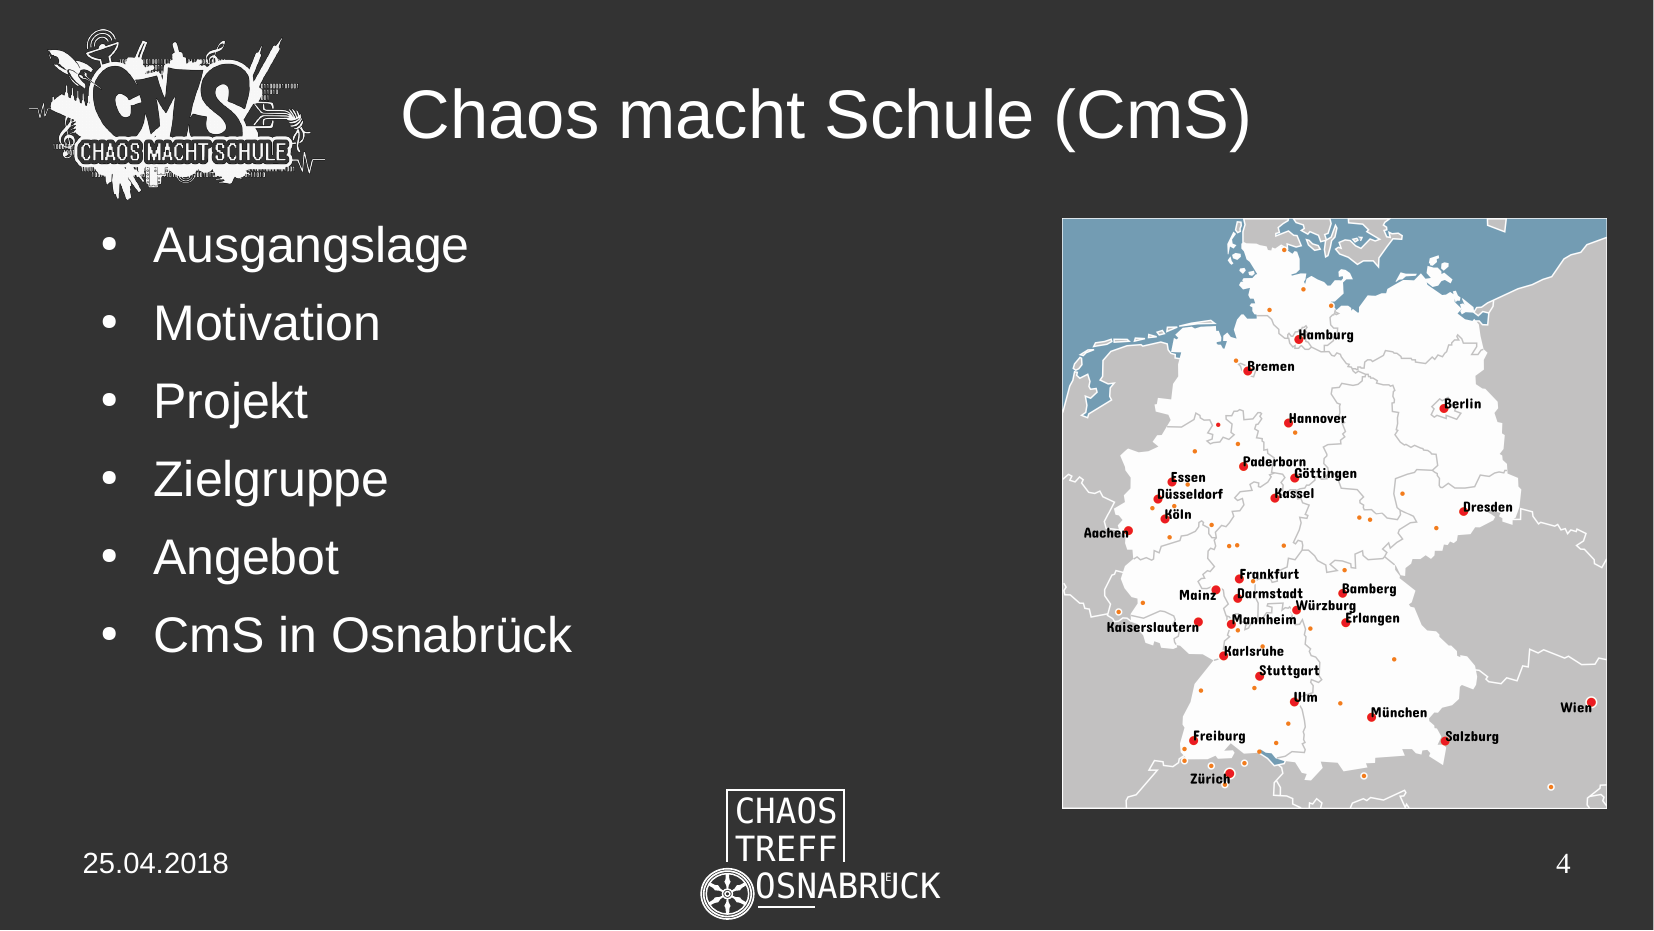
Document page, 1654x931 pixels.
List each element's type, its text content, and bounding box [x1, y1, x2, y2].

picture [1062, 218, 1607, 810]
picture [29, 29, 325, 200]
title Chaos macht Schule (CmS) [325, 37, 1571, 193]
list Ausgangslage Motivation Projekt Zielgruppe Angebot CmS in Osnabrück [82, 217, 1571, 758]
